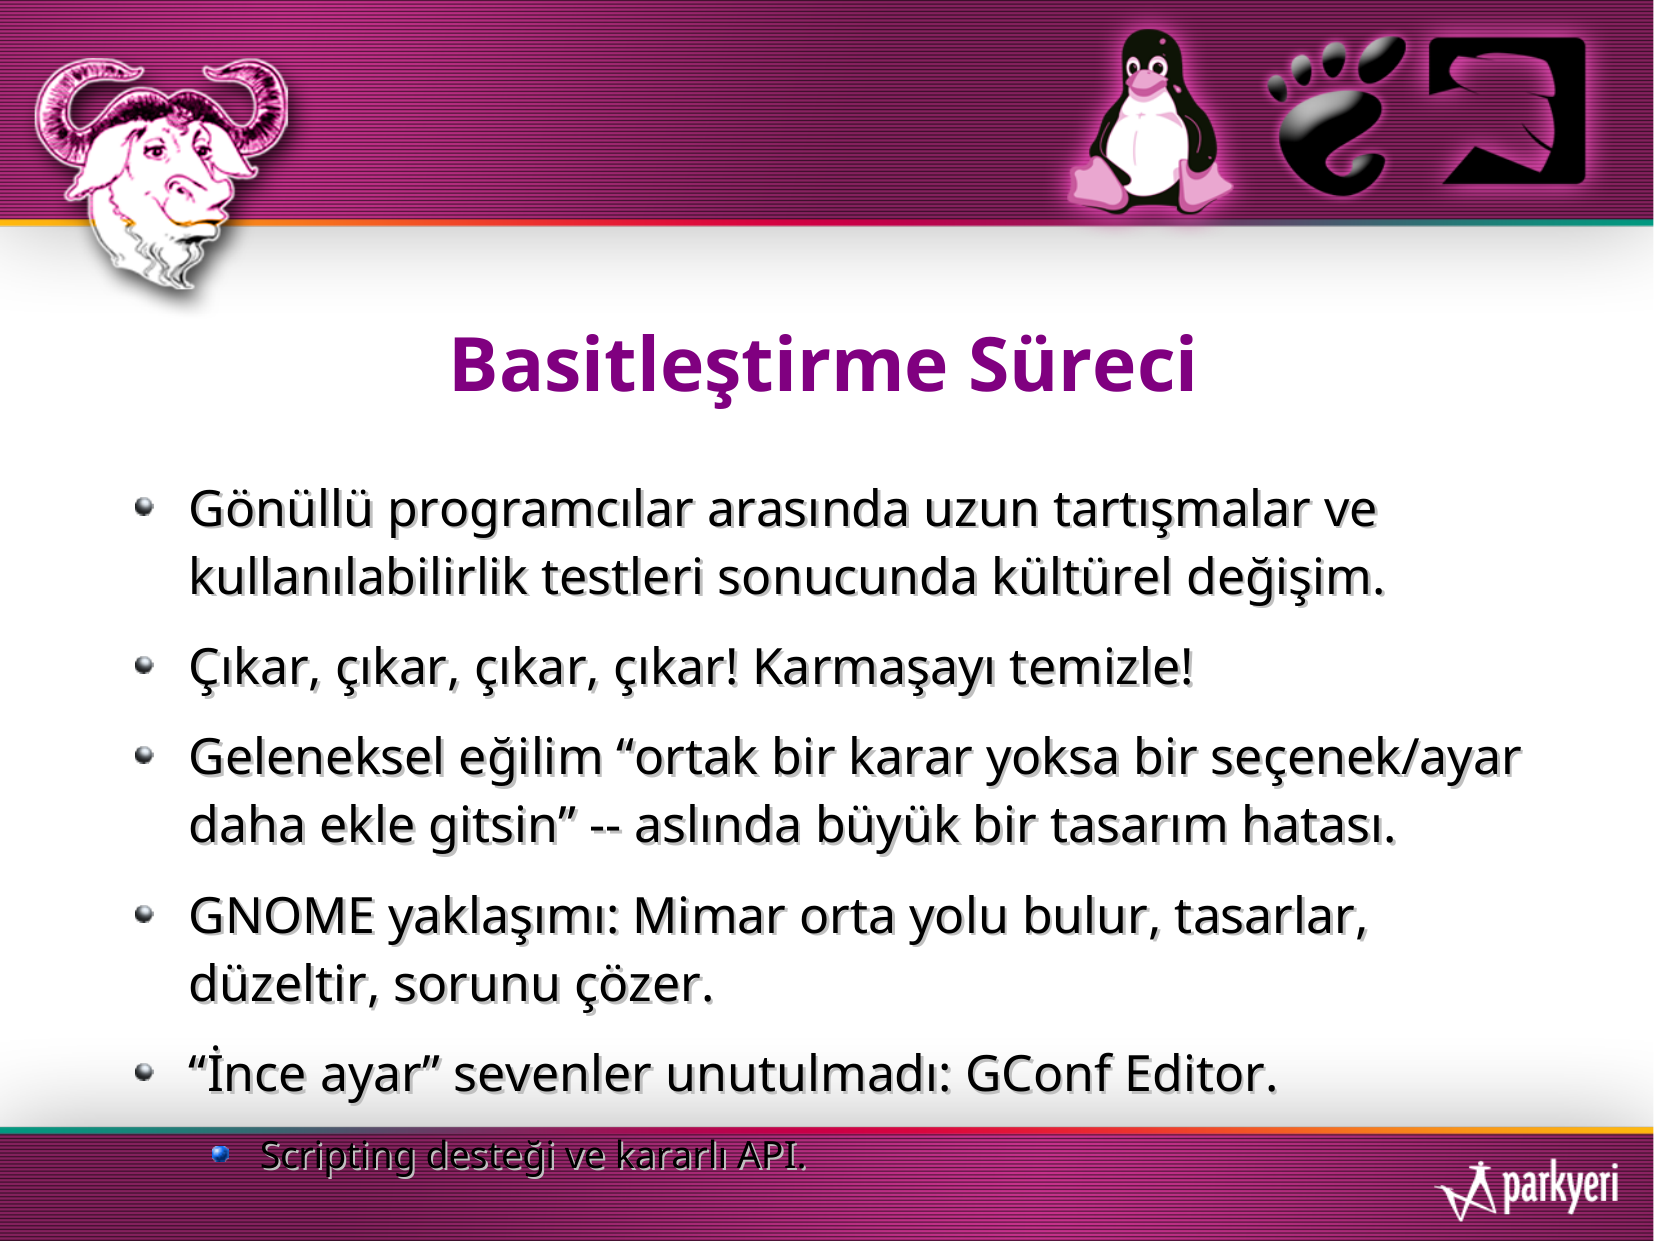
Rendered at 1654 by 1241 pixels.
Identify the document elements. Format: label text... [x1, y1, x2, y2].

title Basitleştirme Süreci [118, 295, 1531, 429]
list Gönüllü programcılar arasında uzun tartışmalar ve kullanılabilirlik testleri sonucunda kültürel değişim. Çıkar, çıkar, çıkar, çıkar! Karmaşayı temizle! Geleneksel eğilim “ortak bir karar yoksa bir seçenek/ayar daha ekle gitsin” -- aslında büyük bir tasarım hatası. GNOME yaklaşımı: Mimar orta yolu bulur, tasarlar, düzeltir, sorunu çözer. “İnce ayar” sevenler unutulmadı: GConf Editor. Scripting desteği ve kararlı API. [118, 472, 1531, 1103]
picture [0, 0, 1654, 1241]
